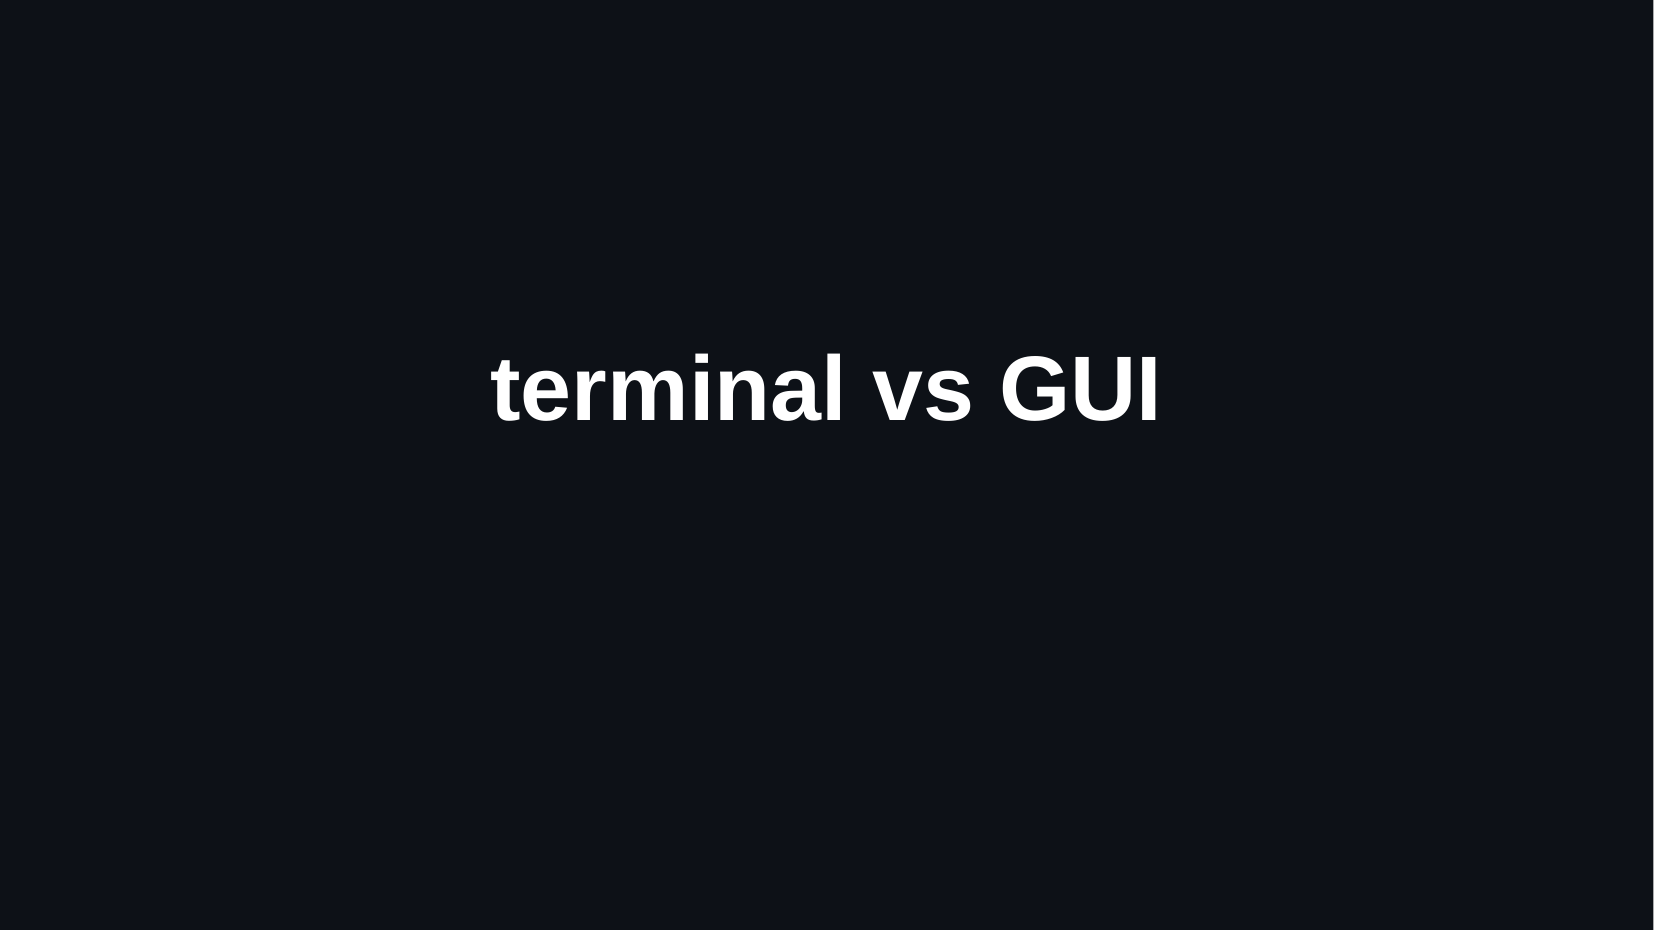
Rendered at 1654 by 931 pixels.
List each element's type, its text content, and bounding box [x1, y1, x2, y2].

subtitle terminal vs GUI [82, 337, 1571, 515]
